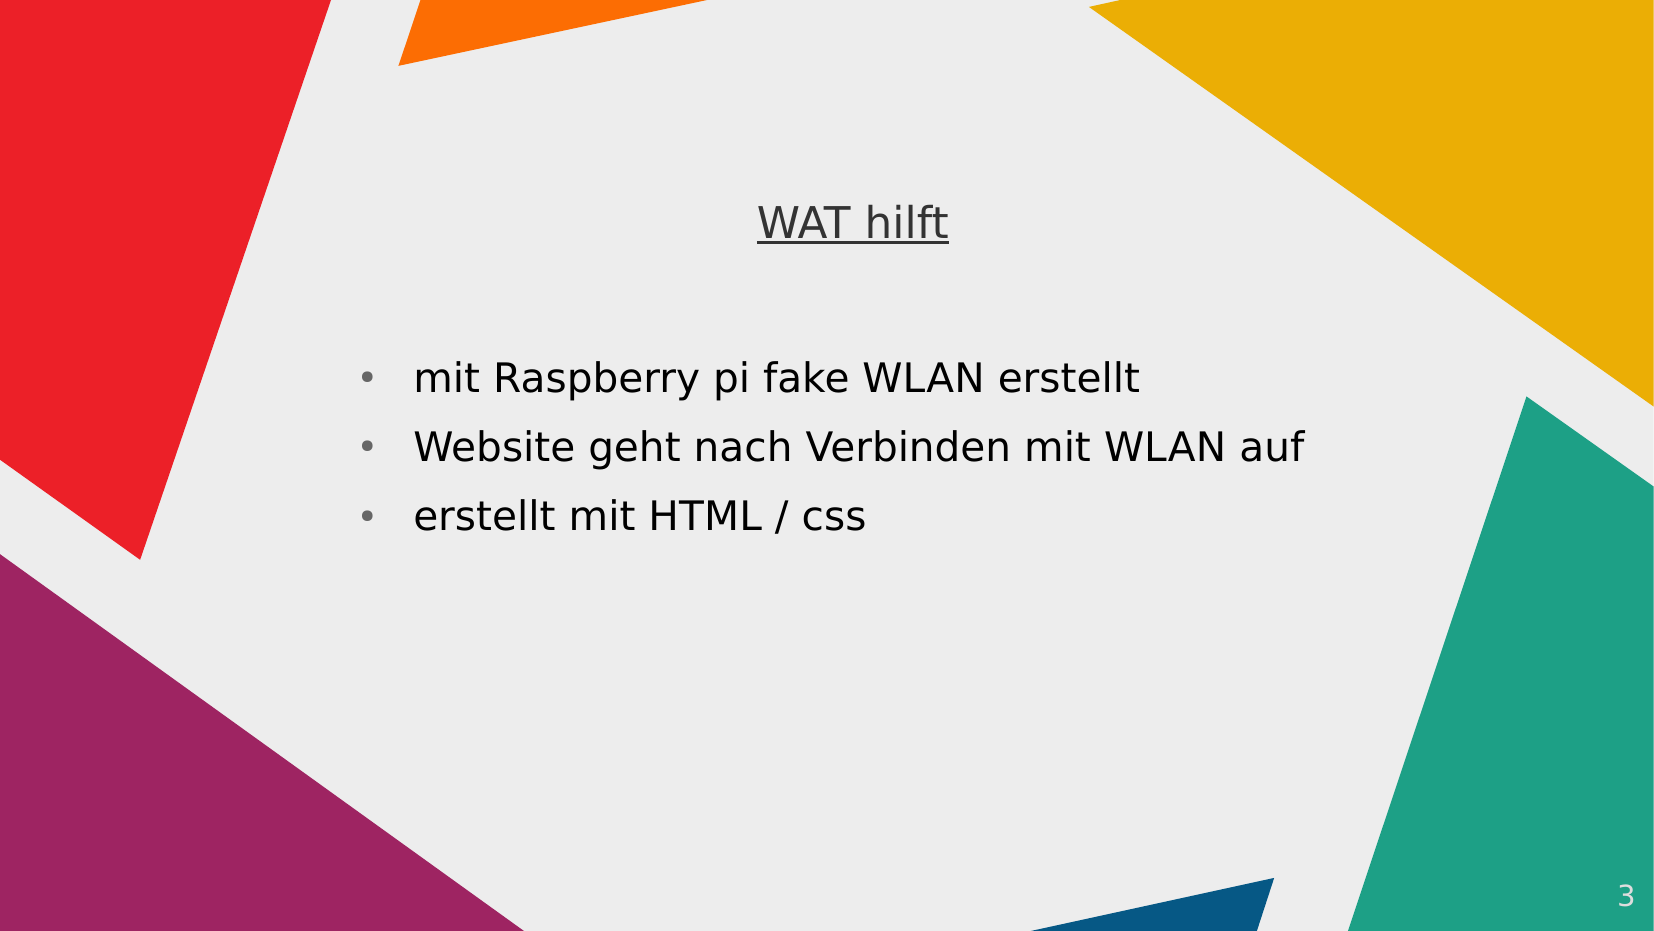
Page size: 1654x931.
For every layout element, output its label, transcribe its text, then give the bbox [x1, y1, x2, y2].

title WAT hilft [312, 145, 1394, 302]
list mit Raspberry pi fake WLAN erstellt Website geht nach Verbinden mit WLAN auf erstellt mit HTML / css [342, 354, 1424, 638]
